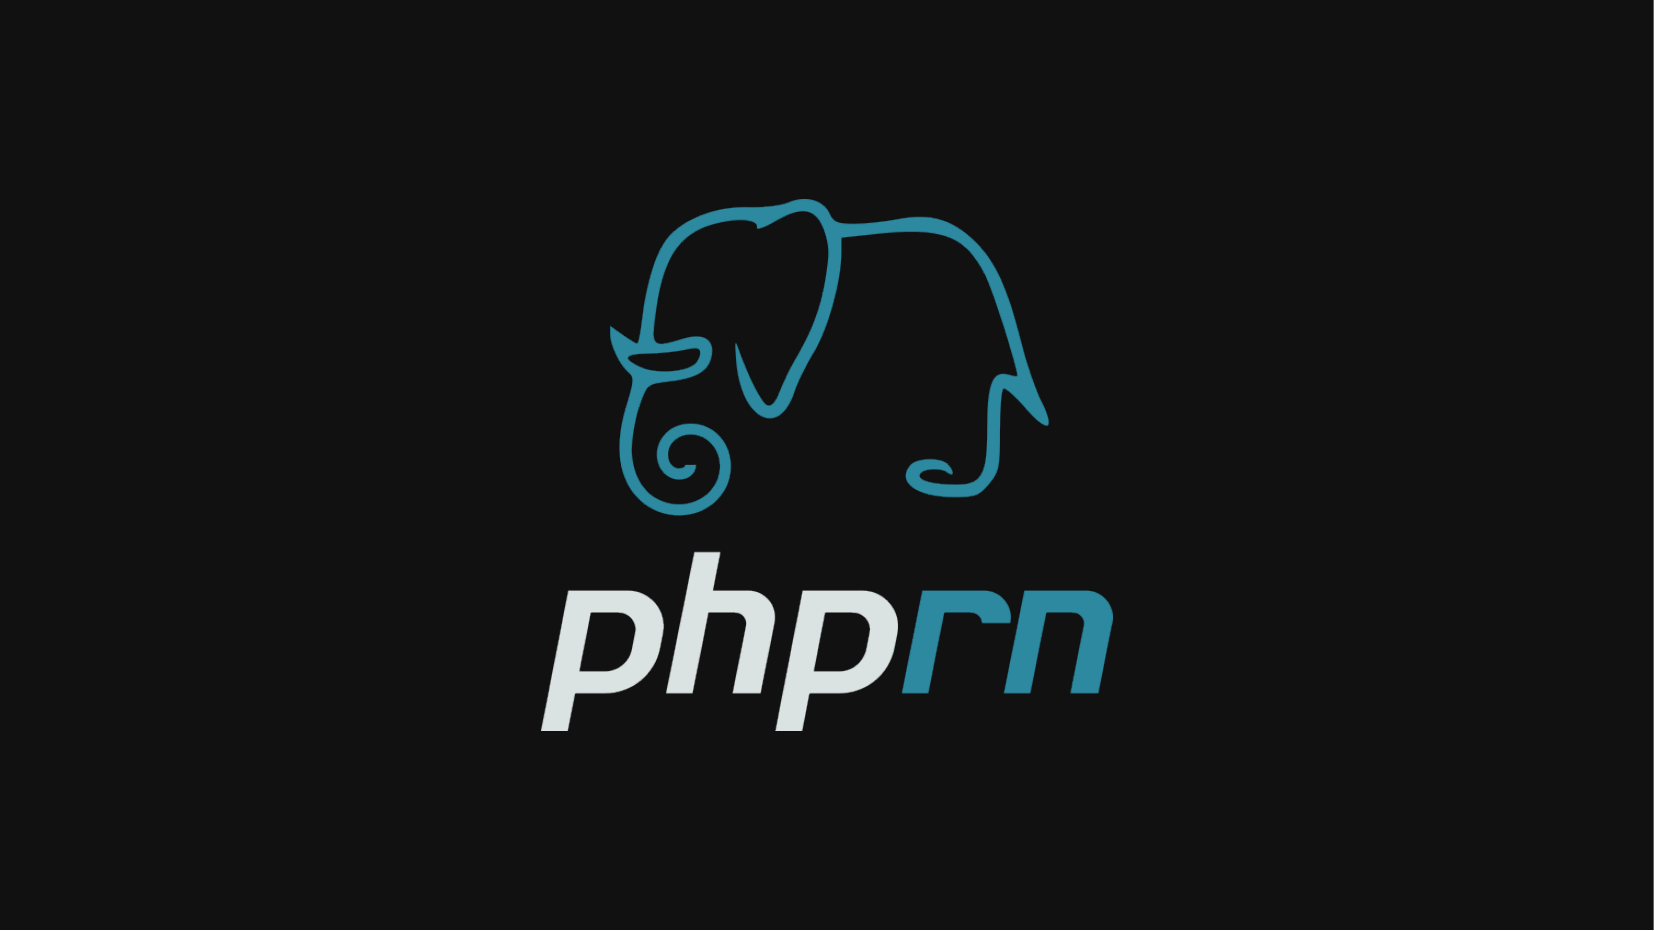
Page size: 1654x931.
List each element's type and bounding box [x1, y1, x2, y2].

picture [541, 199, 1113, 731]
